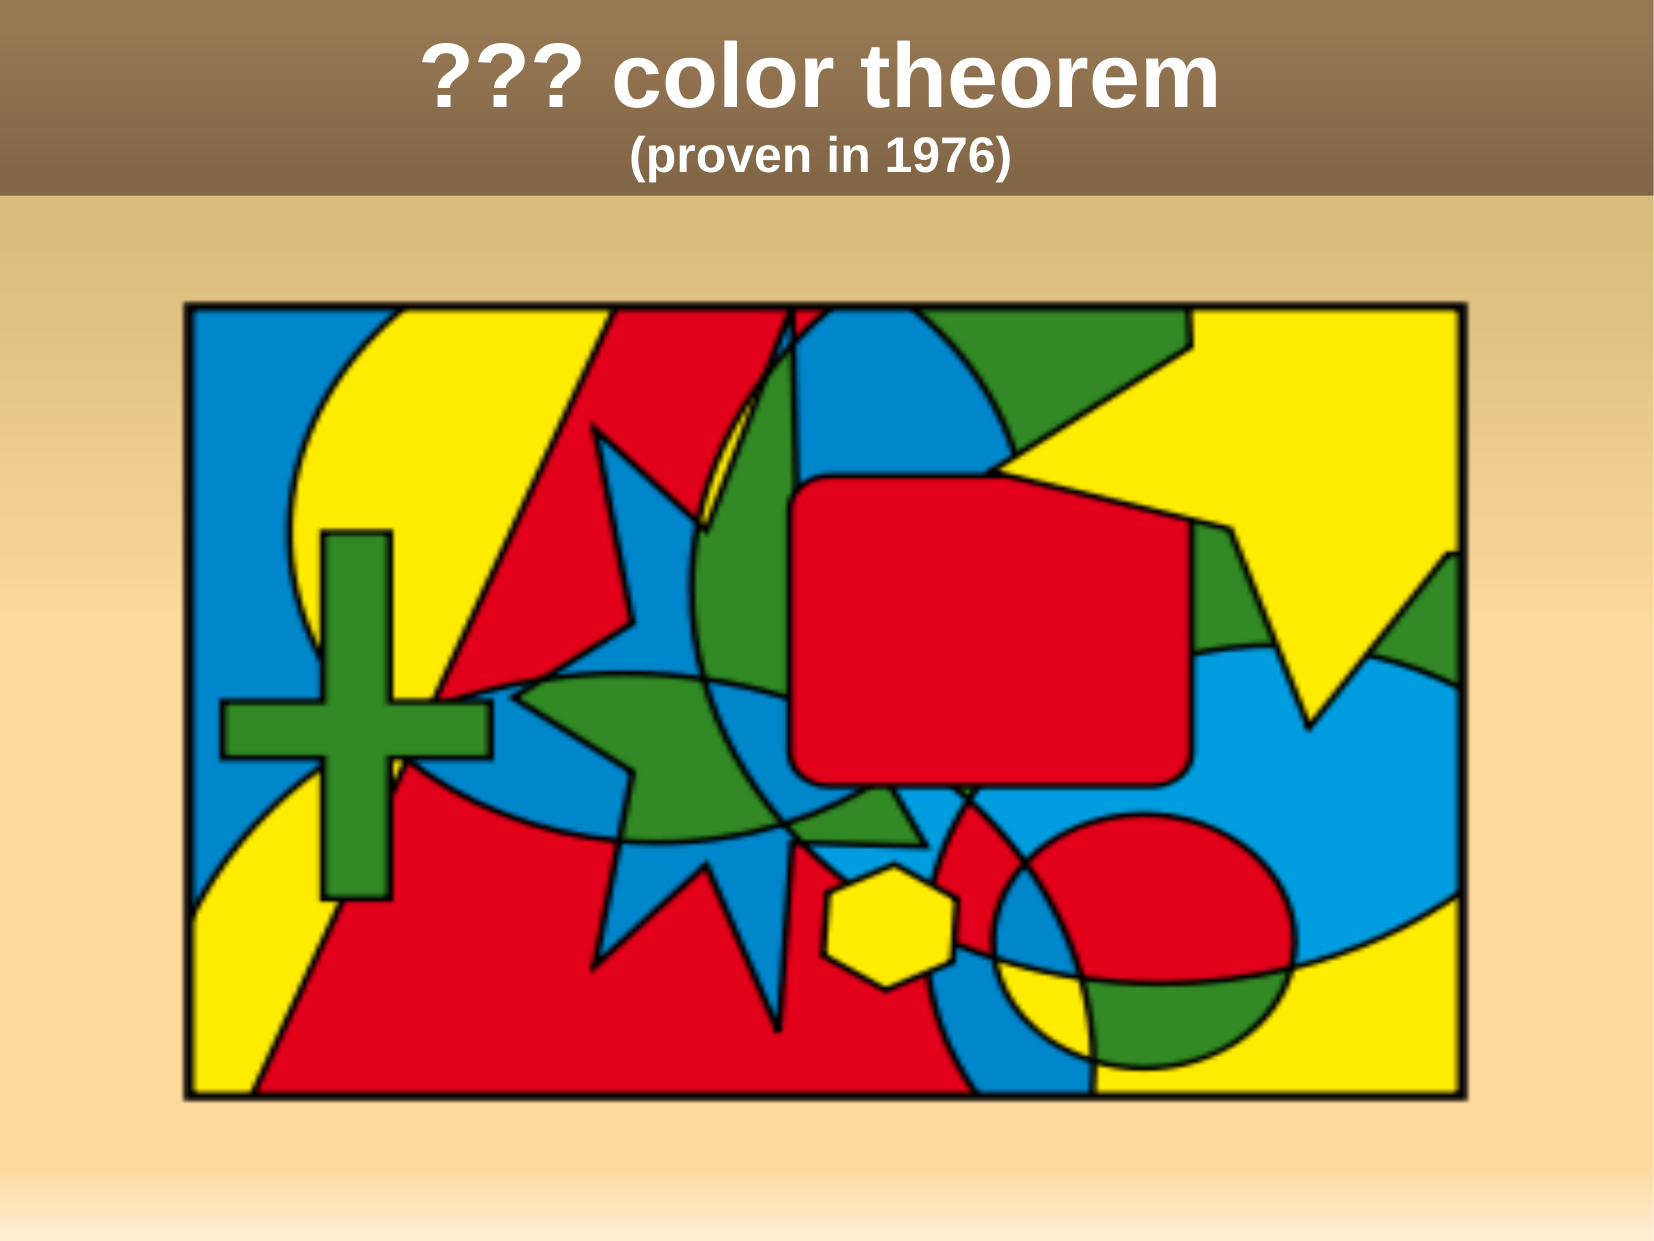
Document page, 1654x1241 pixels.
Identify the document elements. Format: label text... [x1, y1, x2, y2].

picture [0, 0, 1654, 1241]
title ??? color theorem (proven in 1976) [76, 7, 1565, 200]
